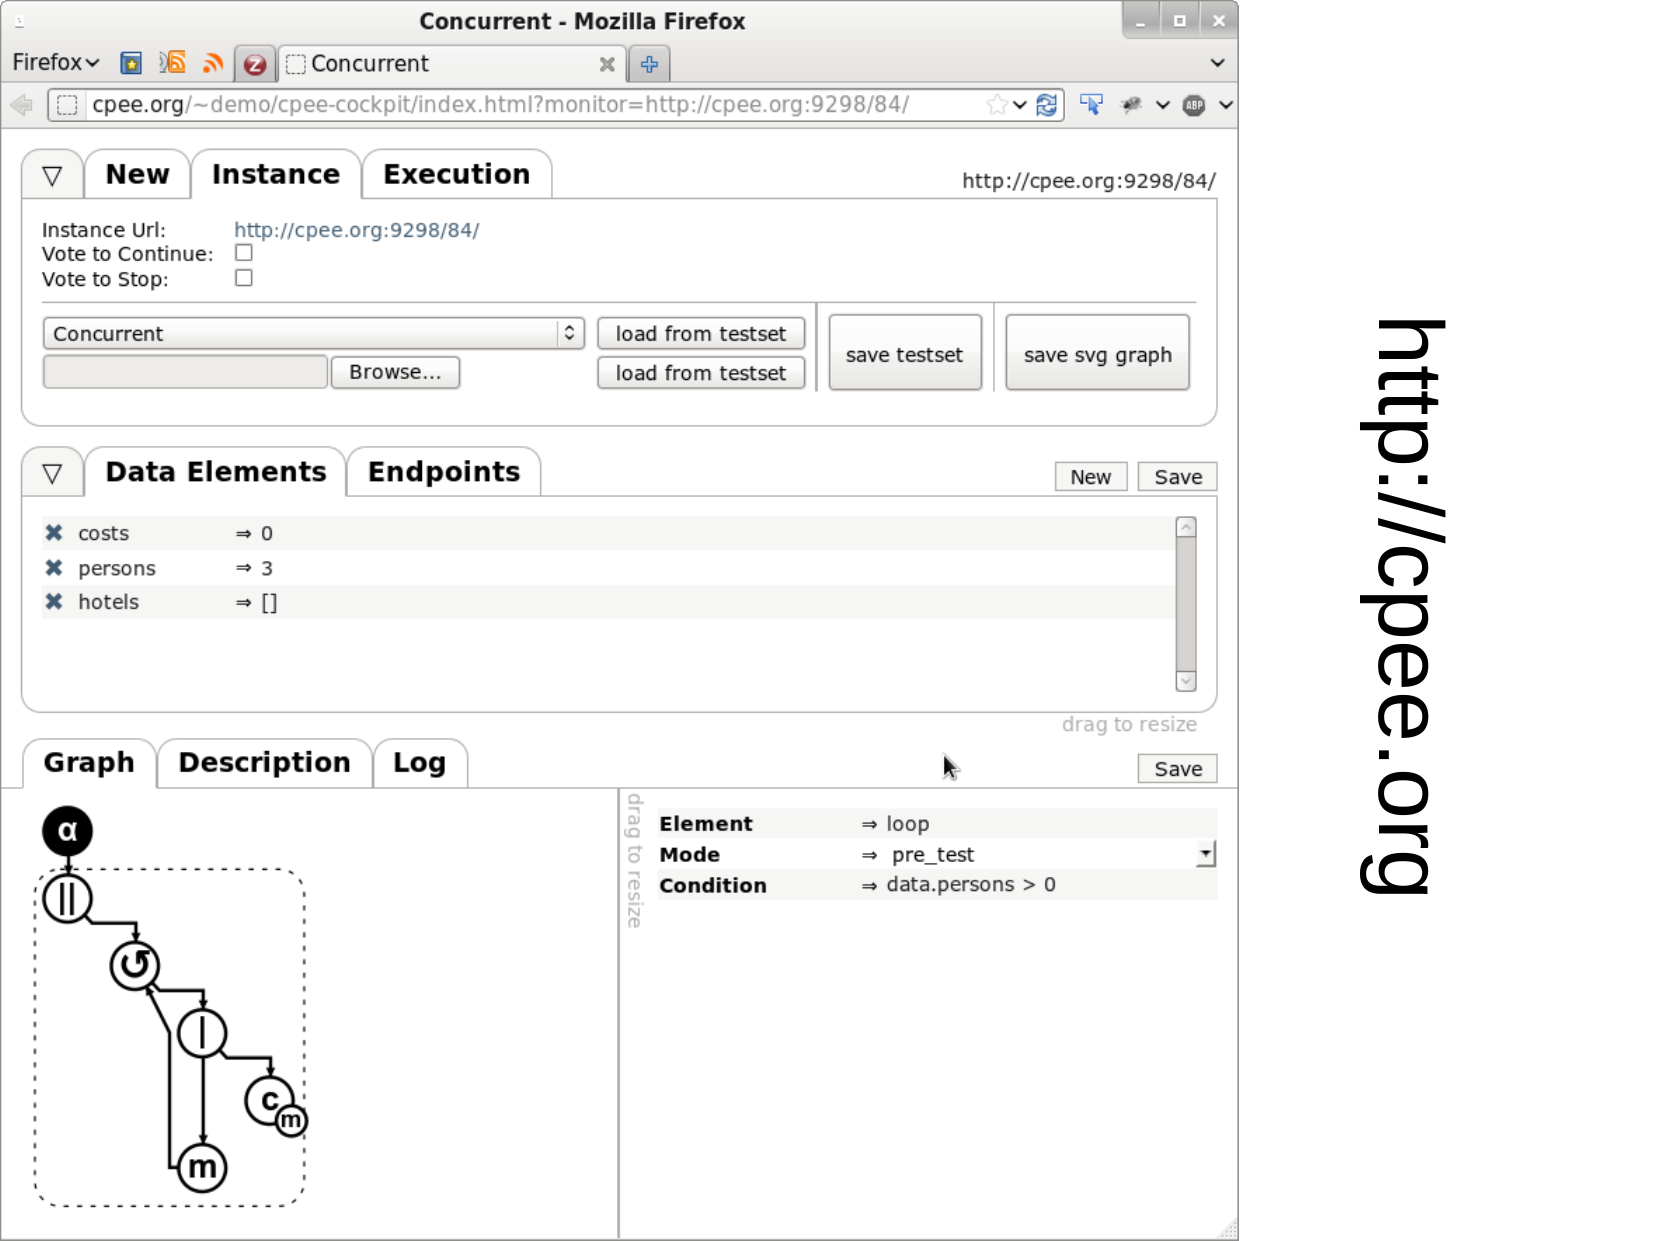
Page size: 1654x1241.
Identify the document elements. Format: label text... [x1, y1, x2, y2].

picture [0, 0, 1239, 1241]
title http://cpee.org [1307, 75, 1516, 1141]
